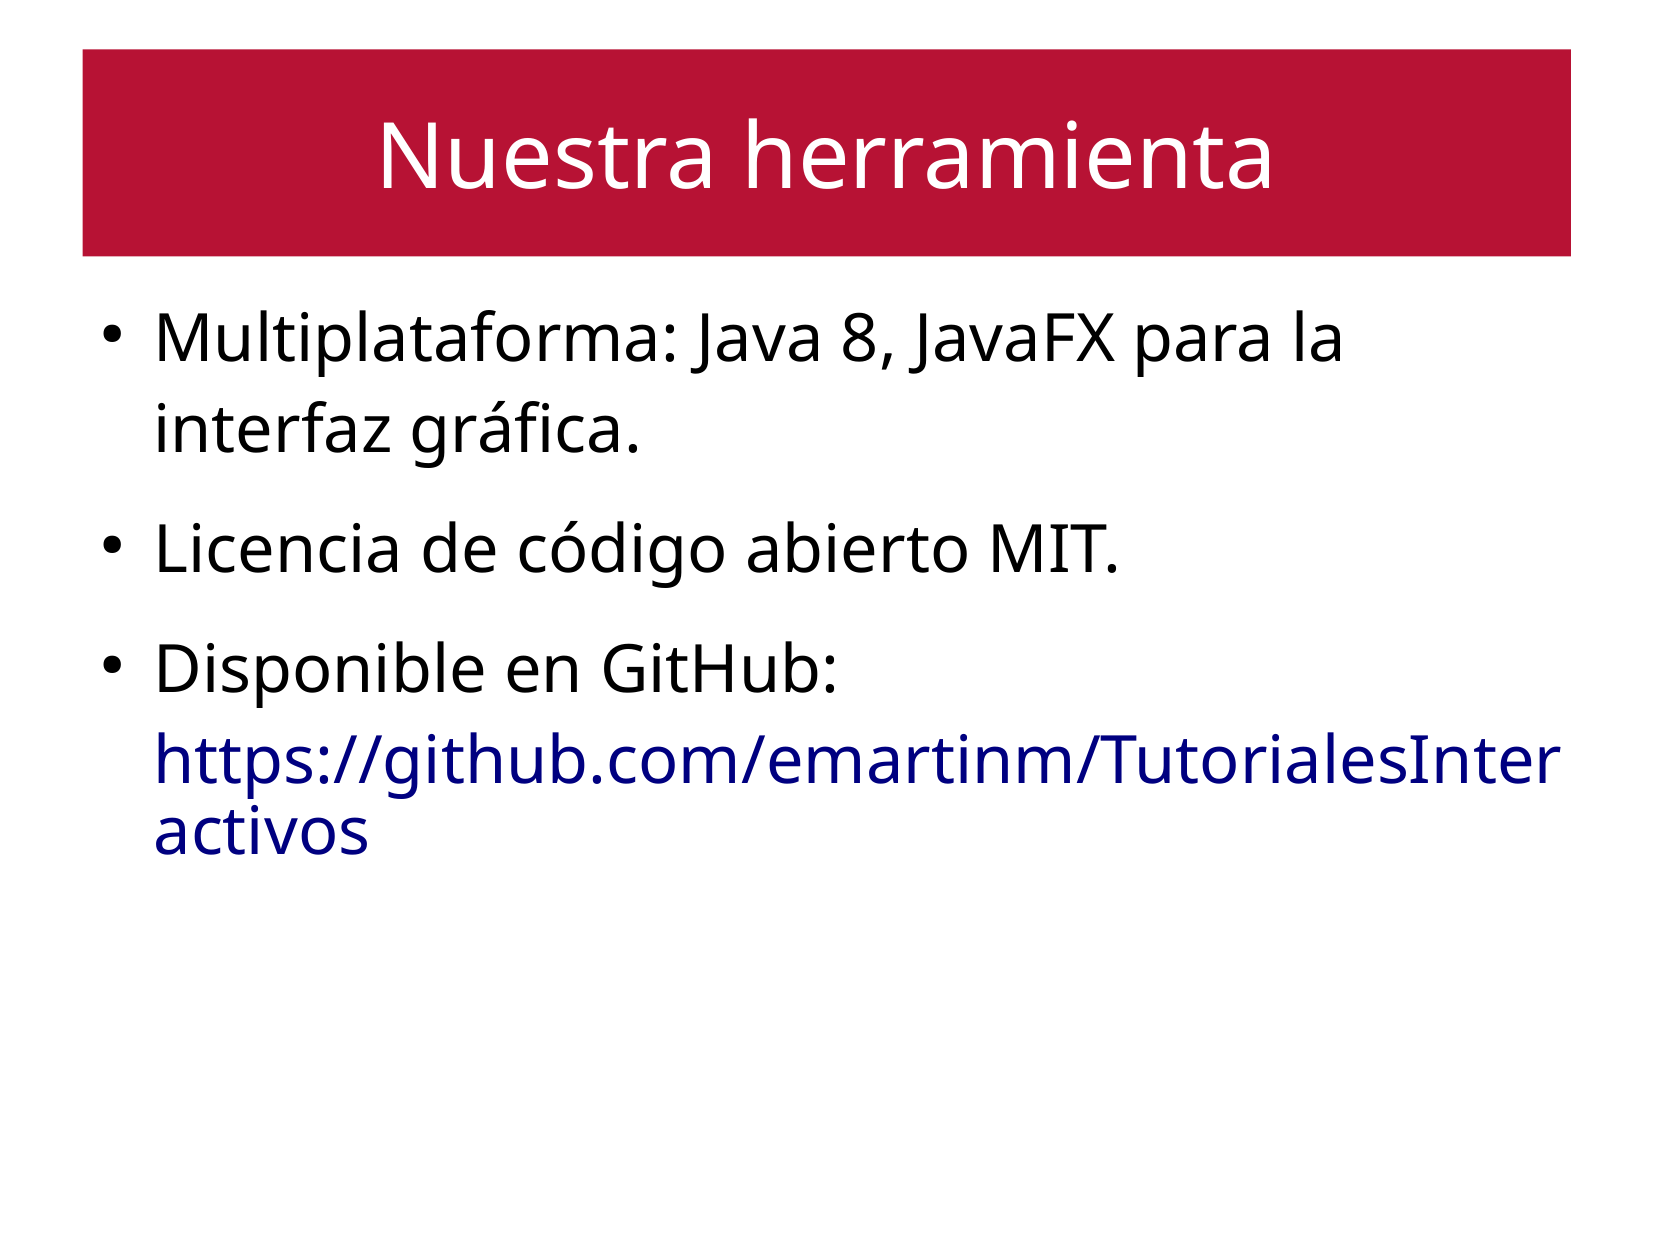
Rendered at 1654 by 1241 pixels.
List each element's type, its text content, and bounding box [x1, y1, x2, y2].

list Multiplataforma: Java 8, JavaFX para la interfaz gráfica. Licencia de código abierto MIT. Disponible en GitHub: https://github.com/emartinm/TutorialesInteractivos [82, 290, 1571, 1010]
title Nuestra herramienta [82, 49, 1571, 257]
